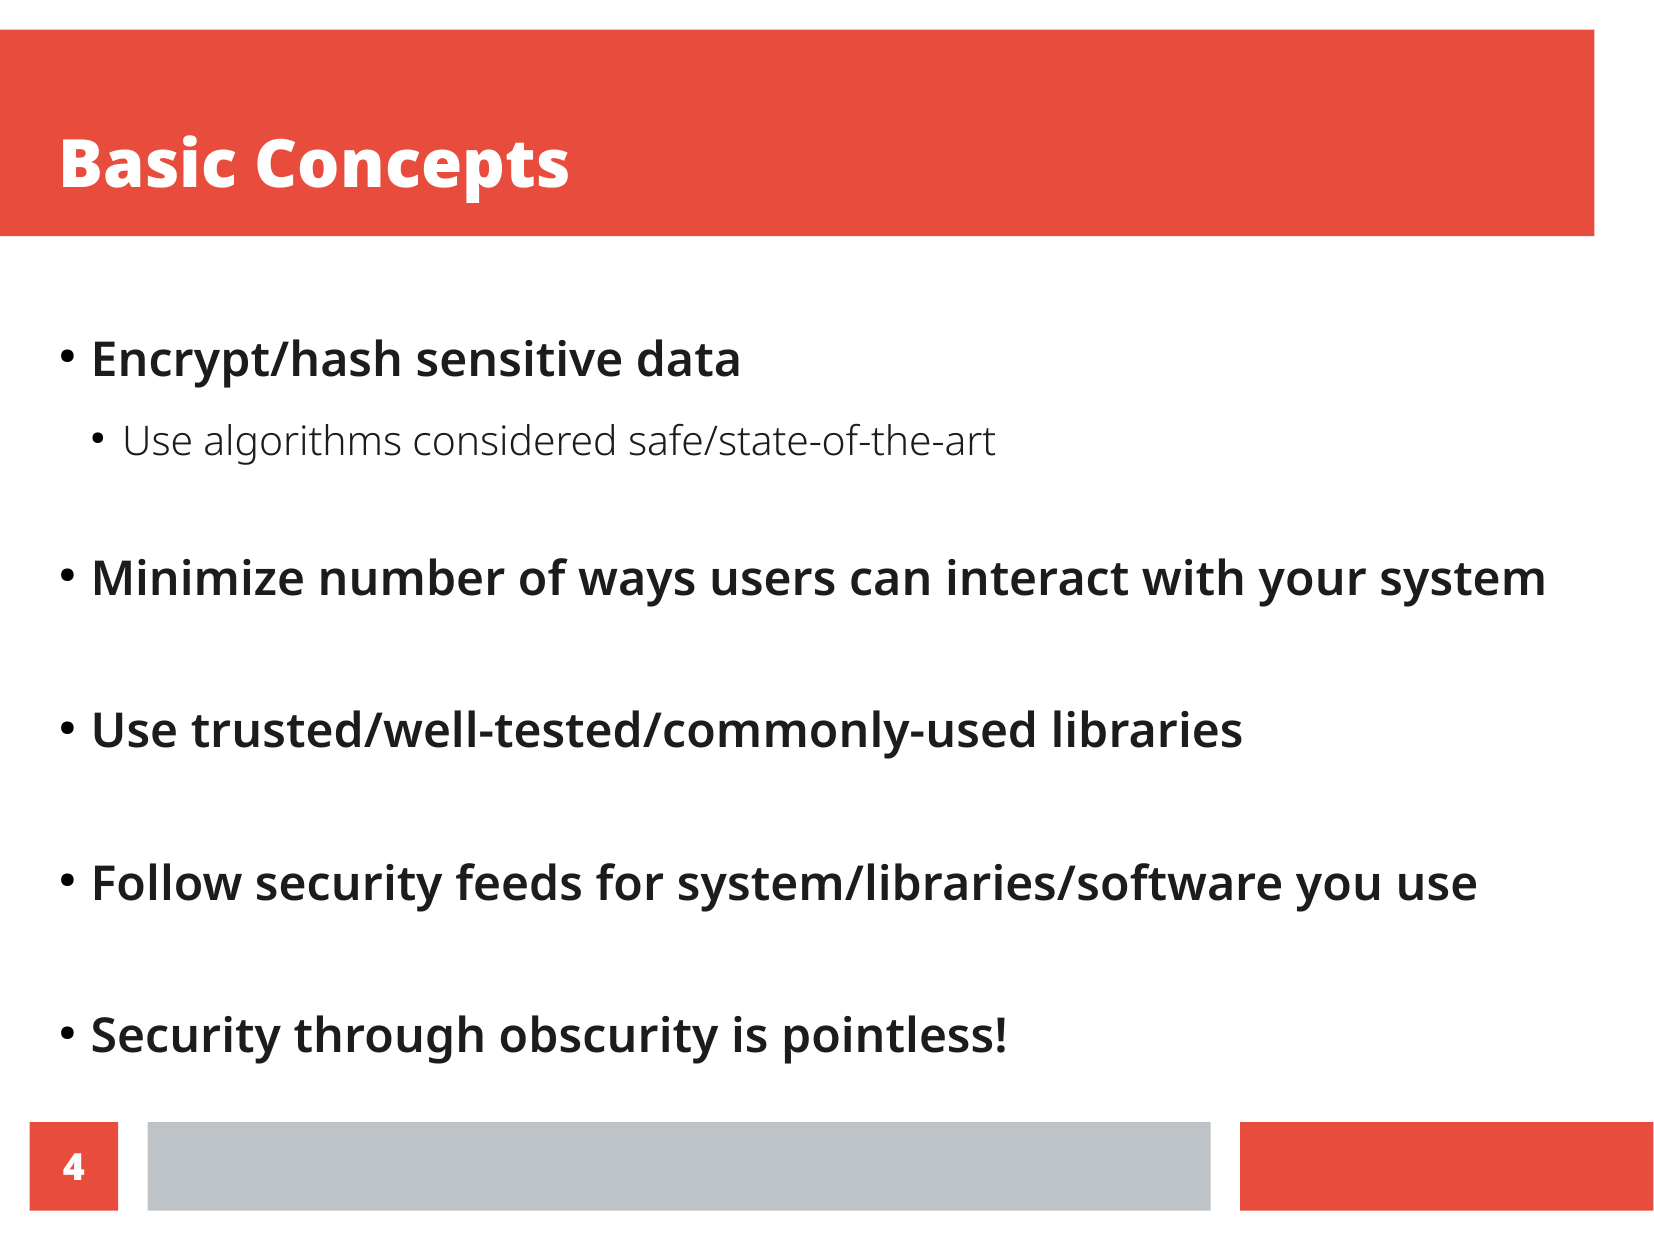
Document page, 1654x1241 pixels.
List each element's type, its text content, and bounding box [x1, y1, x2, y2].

title Basic Concepts [59, 59, 1595, 207]
list Encrypt/hash sensitive data Use algorithms considered safe/state-of-the-art Minimize number of ways users can interact with your system Use trusted/well-tested/commonly-used libraries Follow security feeds for system/libraries/software you use Security through obscurity is pointless! [59, 324, 1565, 1093]
